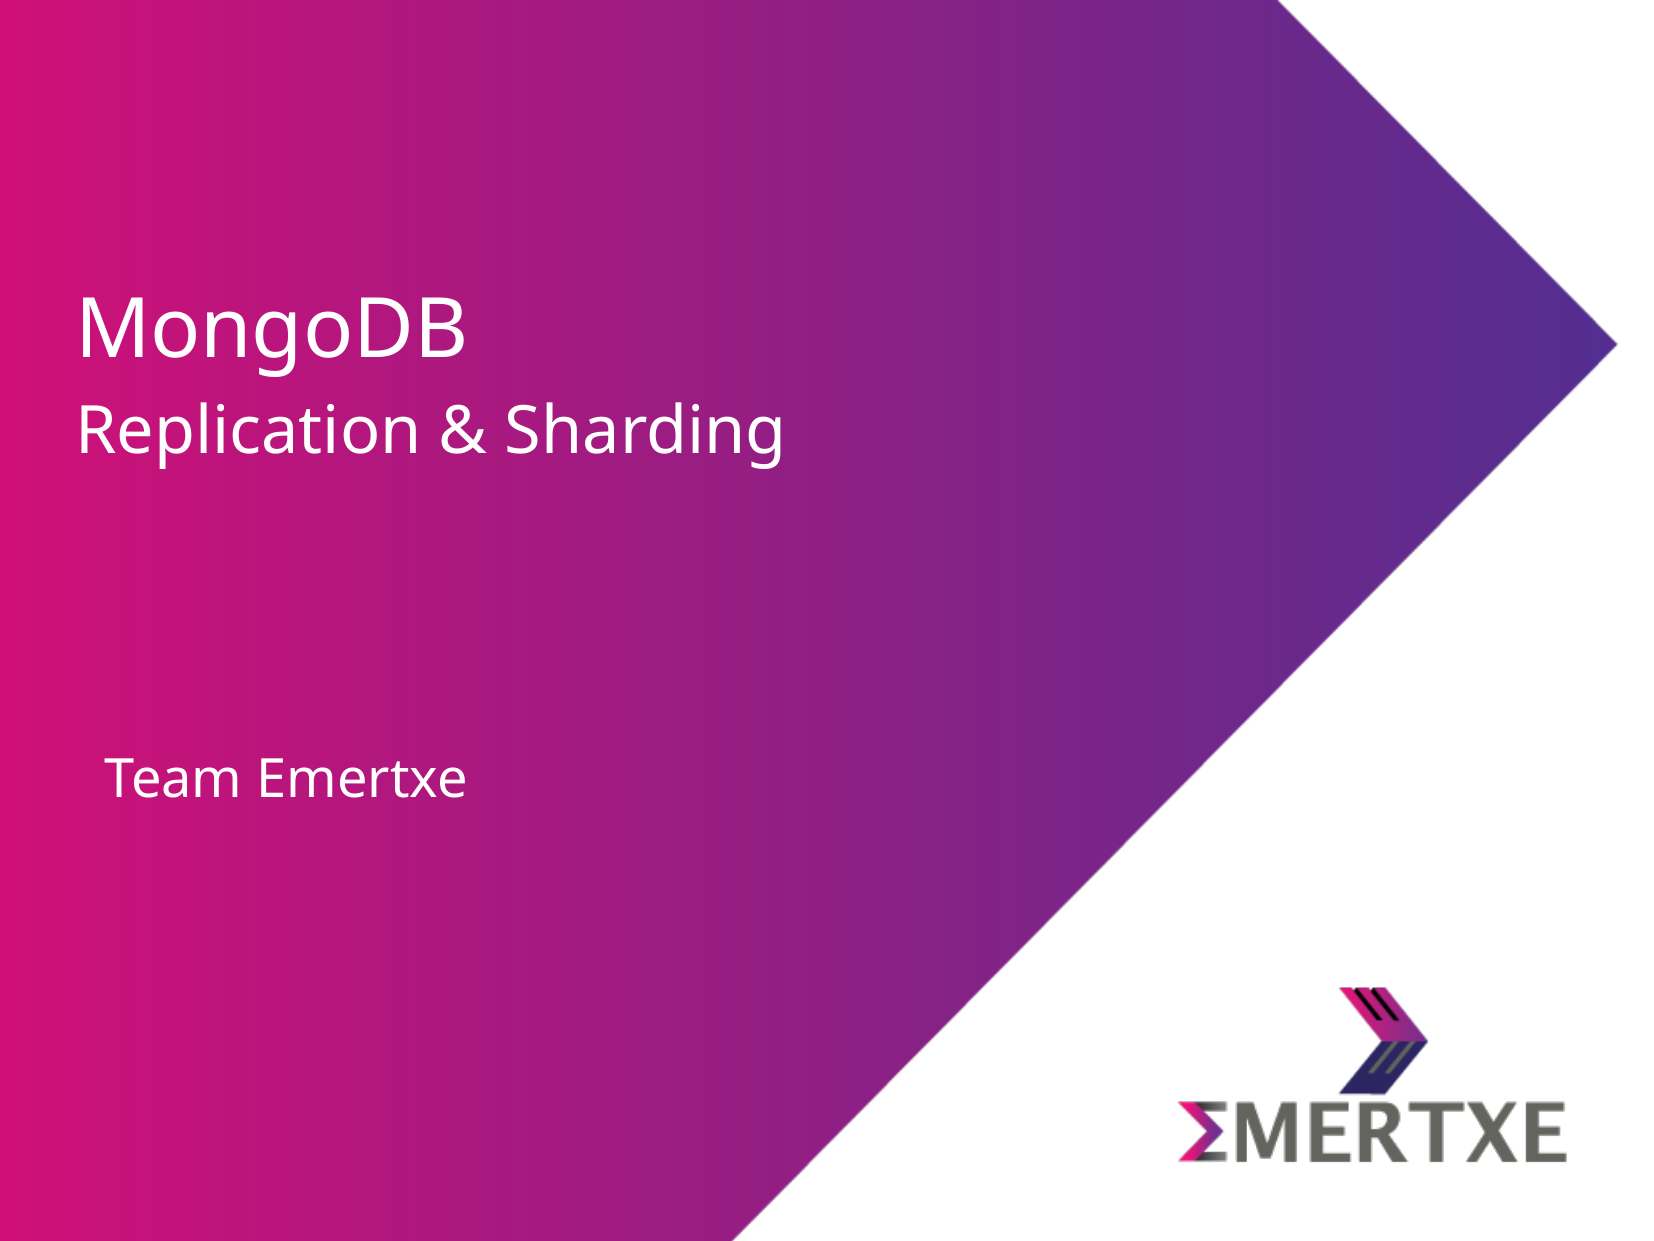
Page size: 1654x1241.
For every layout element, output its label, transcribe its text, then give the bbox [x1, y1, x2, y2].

title MongoDB Replication & Sharding [75, 294, 1564, 606]
picture [0, 0, 1654, 1241]
